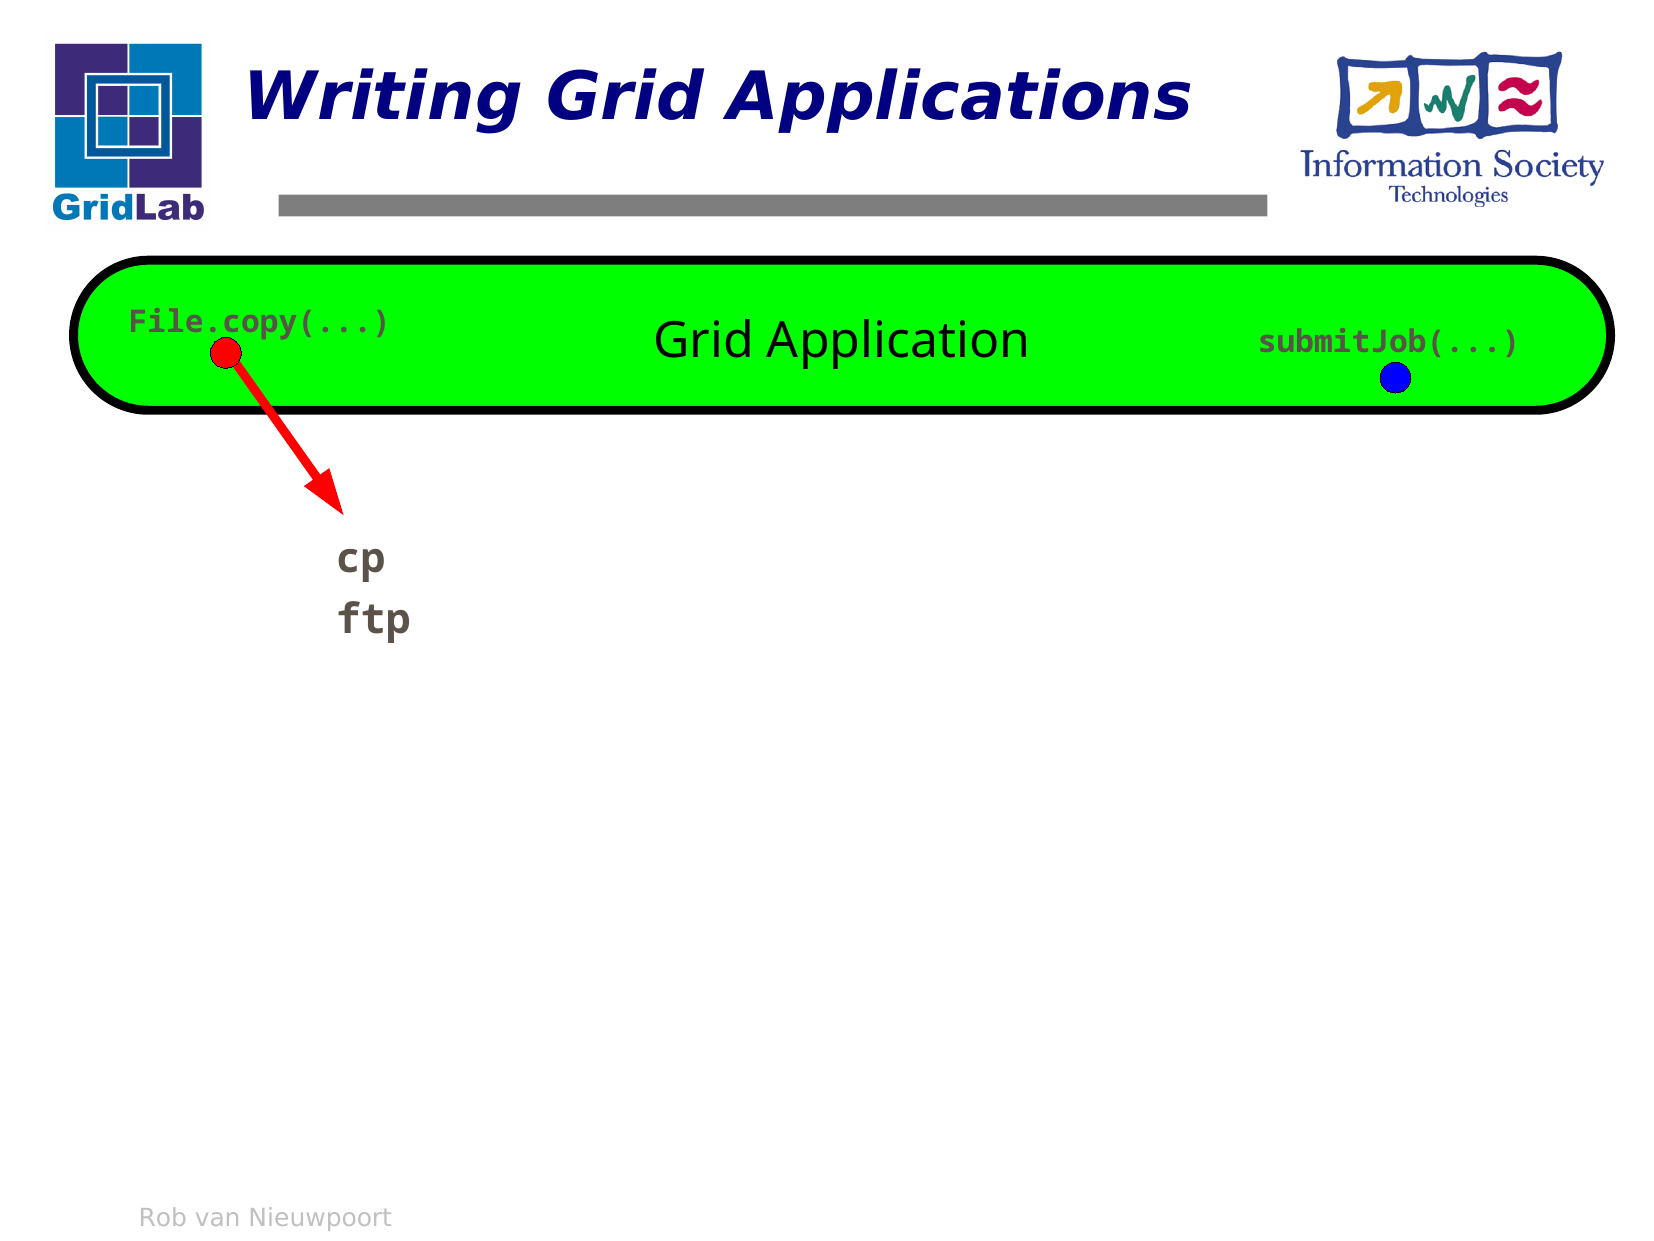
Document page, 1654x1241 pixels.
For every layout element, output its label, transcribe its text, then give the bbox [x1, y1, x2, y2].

text_box File.copy(...) [128, 295, 392, 332]
text_box cp ftp [335, 522, 494, 661]
text_box [1380, 362, 1411, 394]
text_box Grid Application [73, 260, 1611, 411]
picture [45, 34, 211, 230]
picture [1293, 34, 1611, 214]
title Writing Grid Applications [243, 0, 1280, 187]
text_box submitJob(...) [1257, 315, 1521, 352]
text_box [210, 337, 242, 369]
